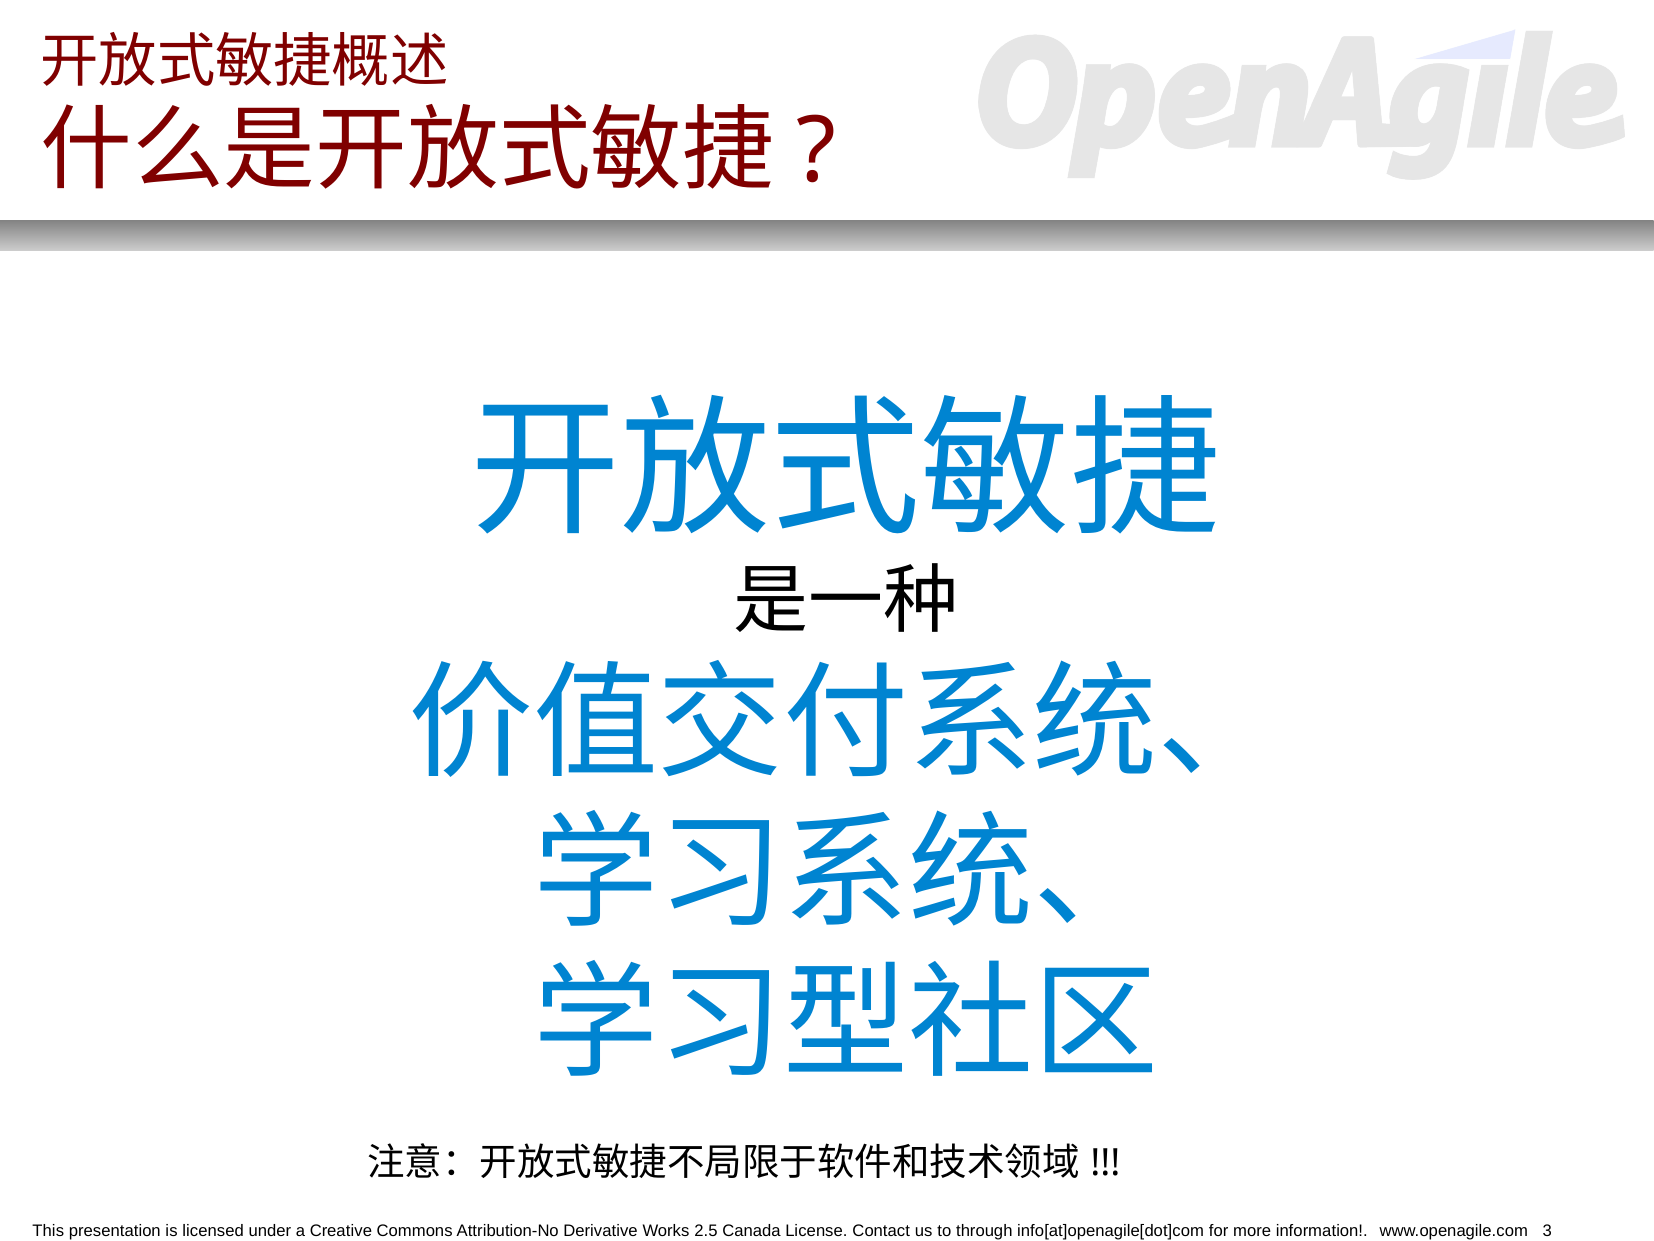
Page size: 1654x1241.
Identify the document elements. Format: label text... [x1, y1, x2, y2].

title 开放式敏捷概述 什么是开放式敏捷? [40, 26, 1654, 204]
list 开放式敏捷 是一种 价值交付系统、 学习系统、 学习型社区 [37, 251, 1654, 1092]
text_box 注意：开放式敏捷不局限于软件和技术领域!!! [352, 1124, 1292, 1190]
